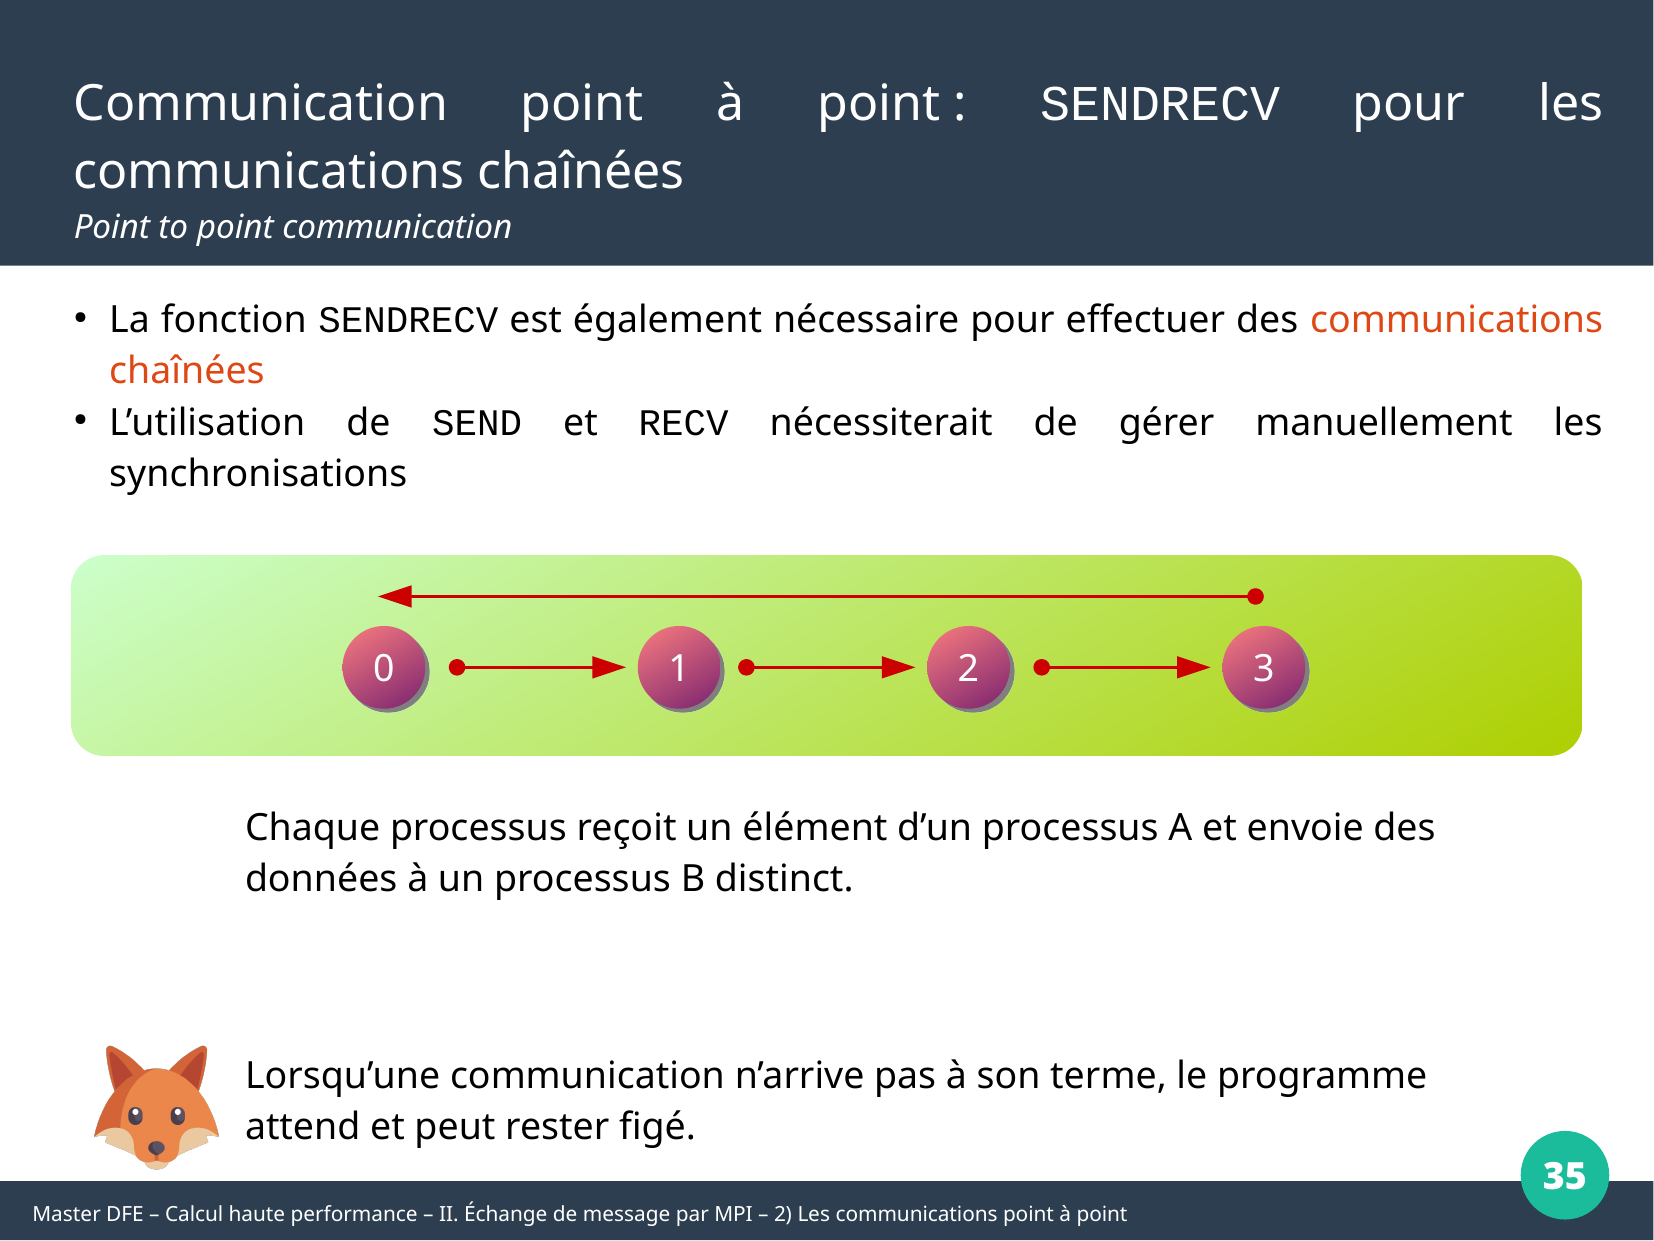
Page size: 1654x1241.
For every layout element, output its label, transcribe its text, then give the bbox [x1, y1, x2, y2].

text_box Chaque processus reçoit un élément d’un processus A et envoie des données à un processus B distinct. [230, 793, 1524, 910]
text_box 0 [342, 625, 426, 709]
text_box [70, 555, 1583, 756]
text_box Lorsqu’une communication n’arrive pas à son terme, le programme attend et peut rester figé. [230, 1041, 1524, 1158]
picture [94, 1045, 219, 1170]
text_box Communication point à point : SENDRECV pour les communications chaînées Point to point communication [59, 59, 1619, 256]
text_box Master DFE – Calcul haute performance – II. Échange de message par MPI – 2) Les communications point à point [17, 1191, 1436, 1235]
text_box 2 [927, 625, 1010, 709]
text_box 1 [637, 625, 721, 709]
text_box 3 [1222, 625, 1306, 709]
text_box La fonction SENDRECV est également nécessaire pour effectuer des communications chaînées L’utilisation de SEND et RECV nécessiterait de gérer manuellement les synchronisations [59, 285, 1619, 455]
